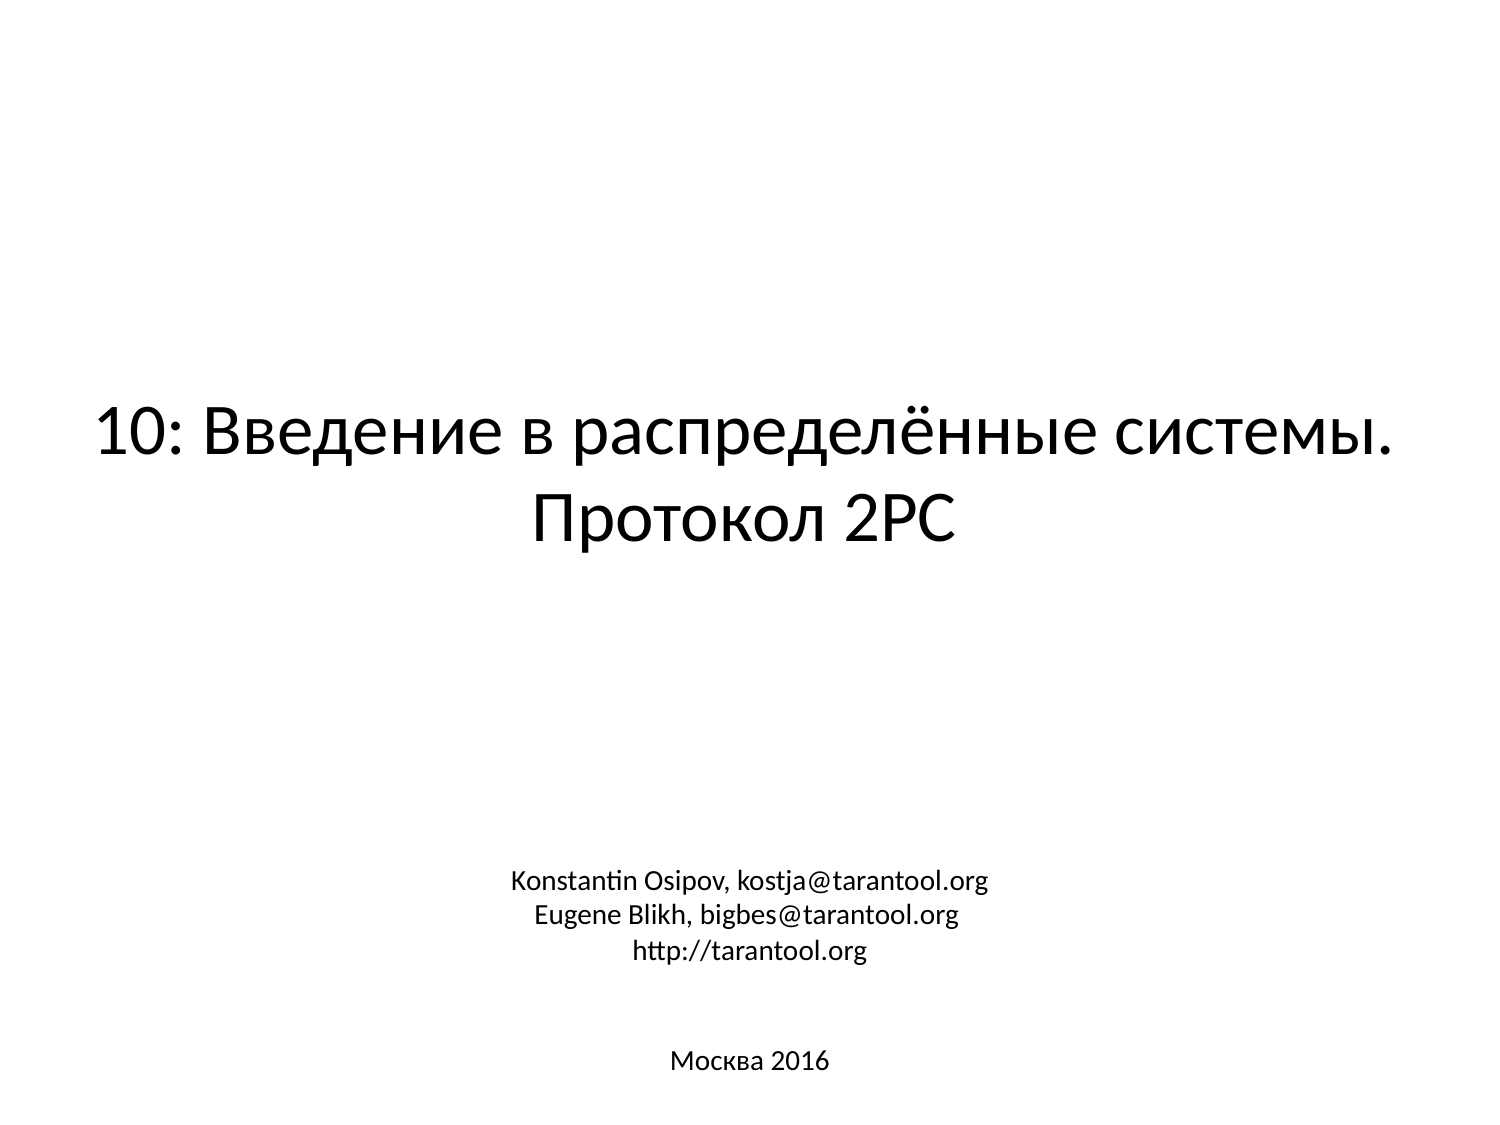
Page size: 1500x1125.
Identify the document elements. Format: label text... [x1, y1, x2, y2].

text_box 10: Введение в распределённые системы. Протокол 2PC [76, 374, 1413, 652]
text_box Konstantin Osipov, kostja@tarantool.org Eugene Blikh, bigbes@tarantool.org http://tarantool.org [0, 853, 1500, 974]
text_box Москва 2016 [0, 1033, 1500, 1084]
